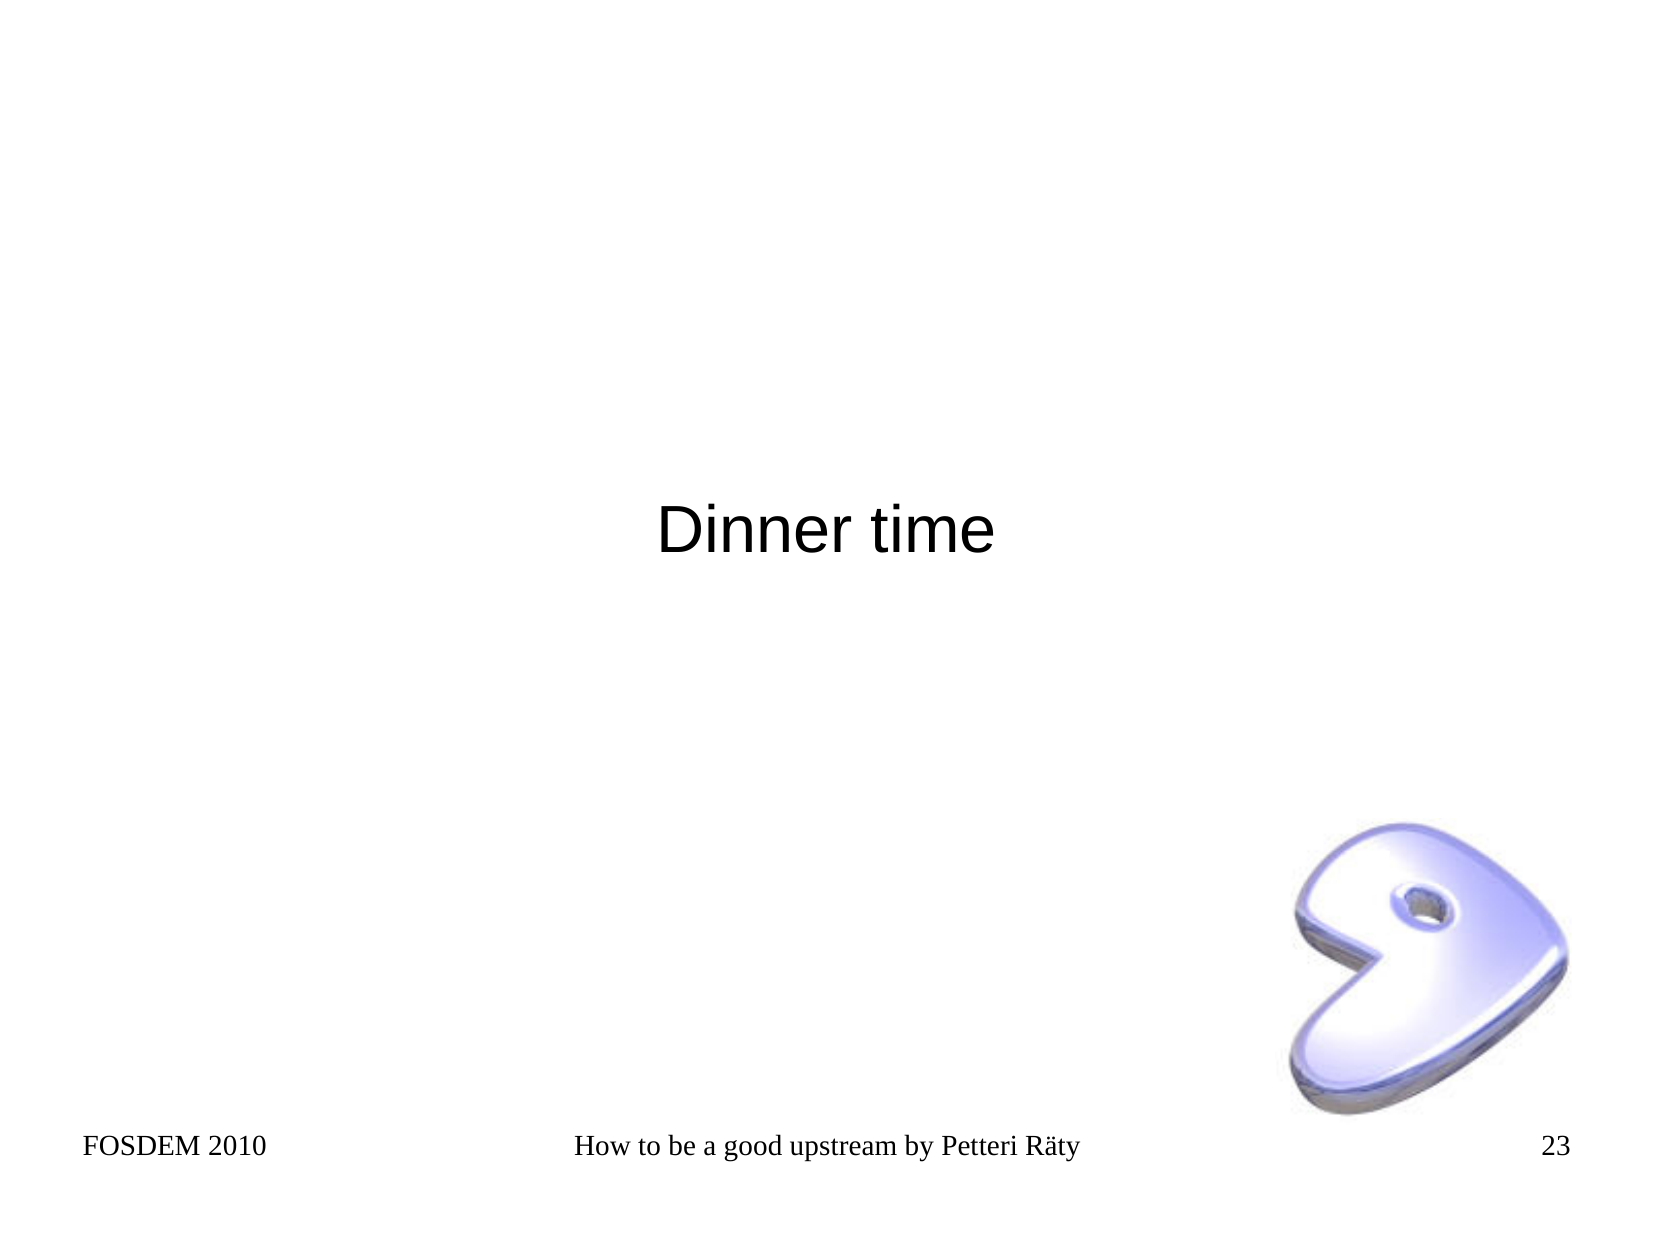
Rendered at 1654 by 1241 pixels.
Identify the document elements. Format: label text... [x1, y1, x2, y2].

subtitle Dinner time [82, 56, 1571, 1102]
picture [1275, 818, 1576, 1125]
